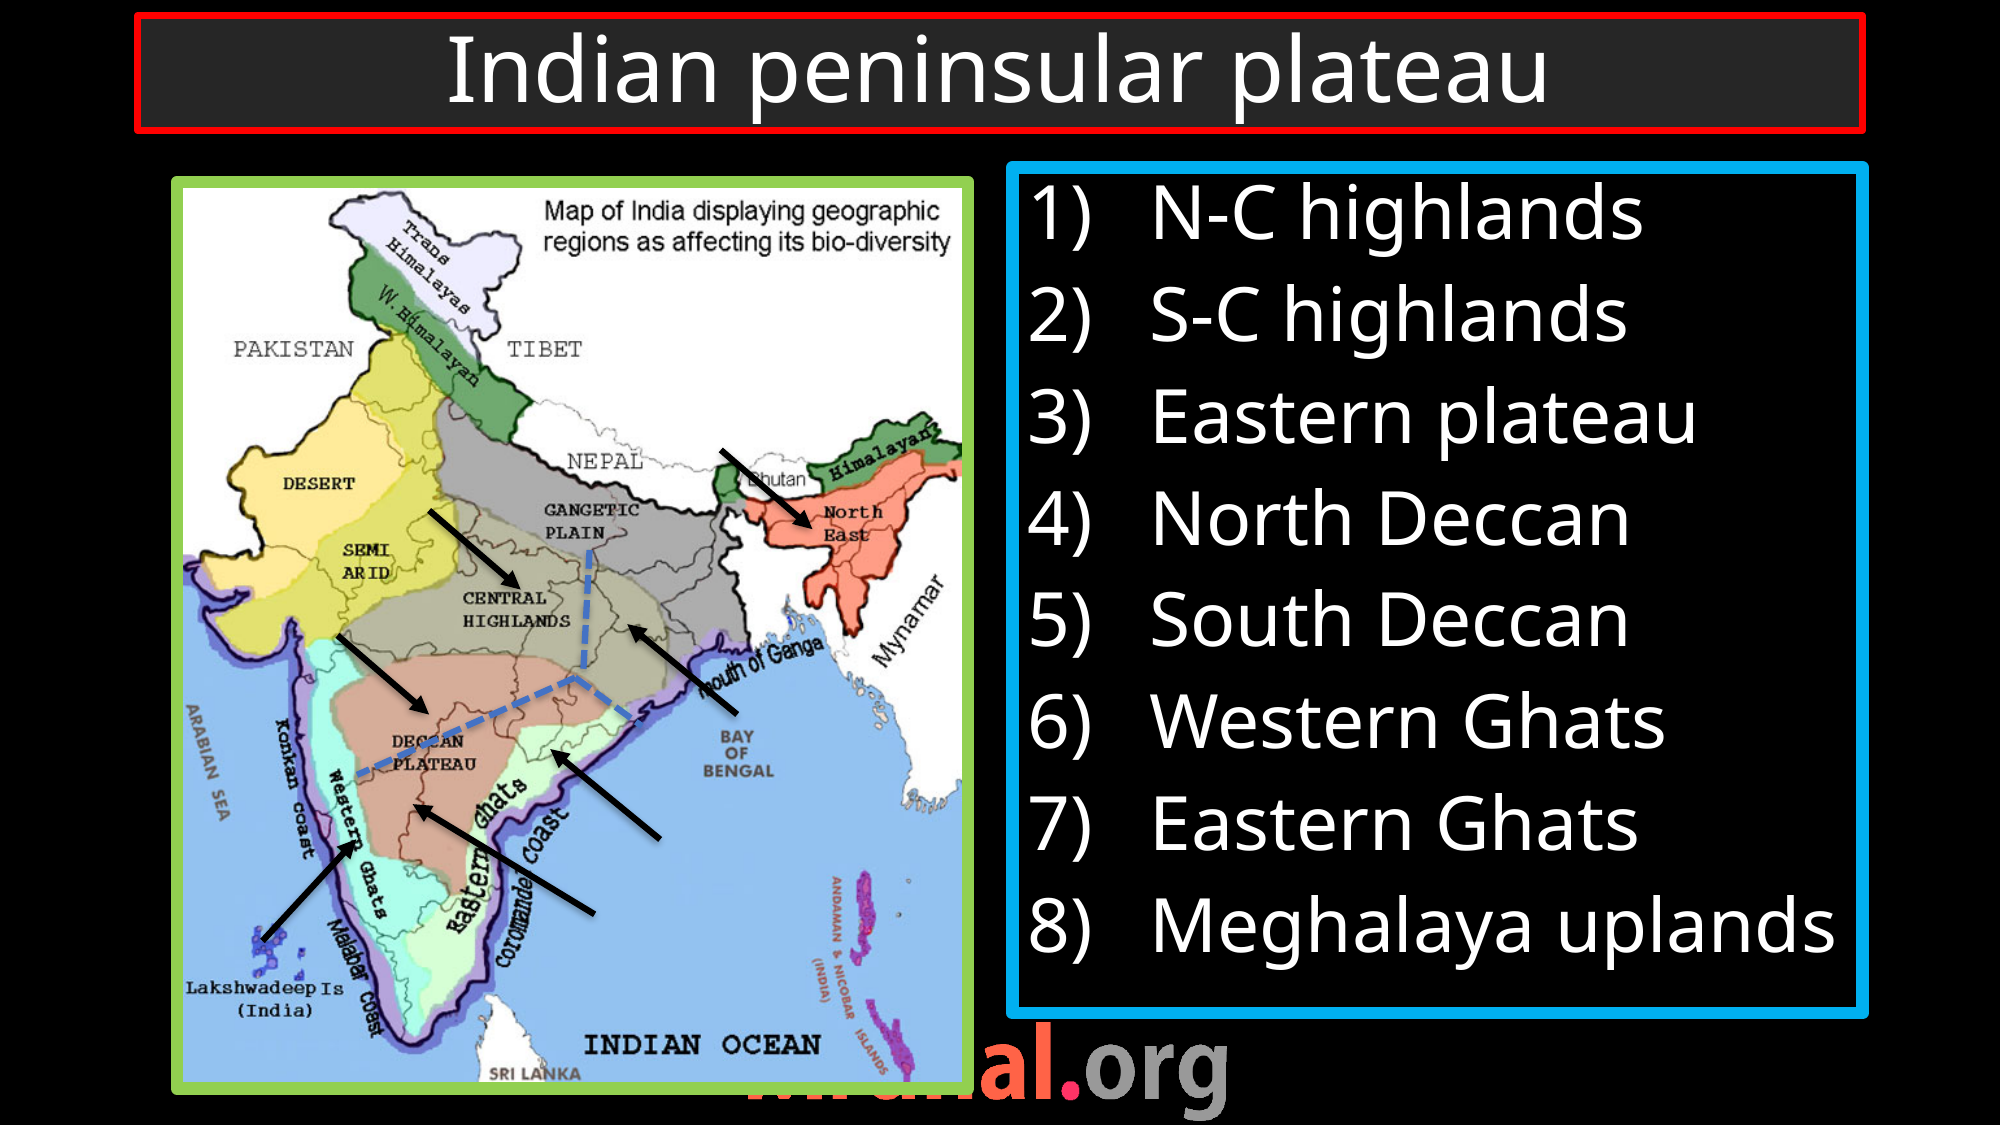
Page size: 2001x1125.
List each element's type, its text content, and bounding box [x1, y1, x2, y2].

title Indian peninsular plateau [137, 15, 1863, 131]
picture [183, 188, 962, 1083]
picture [741, 1005, 1230, 1125]
list N-C highlands S-C highlands Eastern plateau North Deccan South Deccan Western Ghats Eastern Ghats Meghalaya uplands [1012, 167, 1863, 1014]
